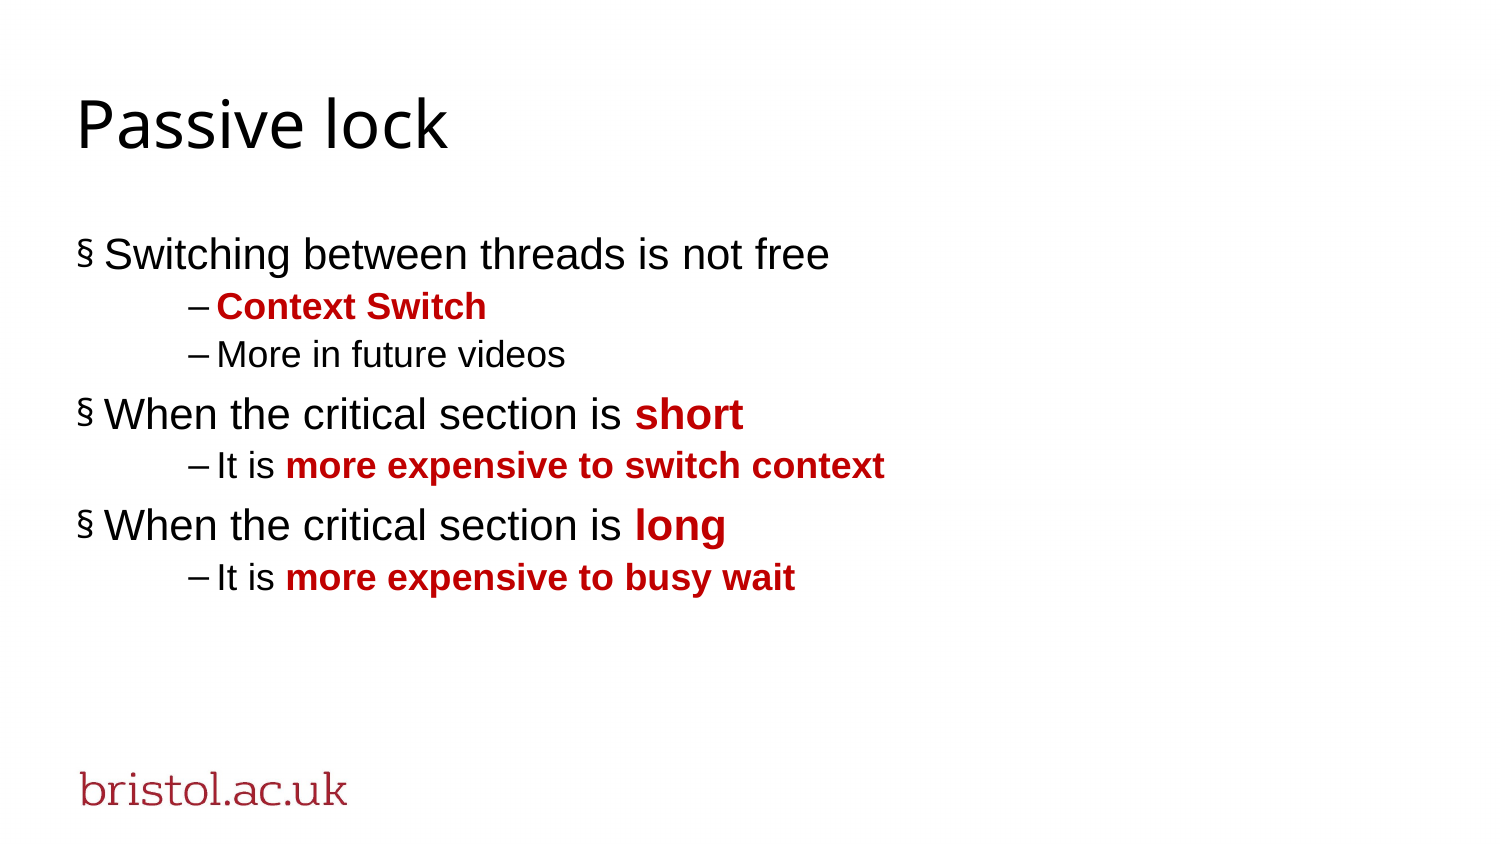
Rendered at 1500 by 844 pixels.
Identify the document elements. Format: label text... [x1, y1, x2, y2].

title Passive lock [60, 44, 1440, 209]
list Switching between threads is not free Context Switch More in future videos When the critical section is short It is more expensive to switch context When the critical section is long It is more expensive to busy wait [60, 224, 1440, 699]
